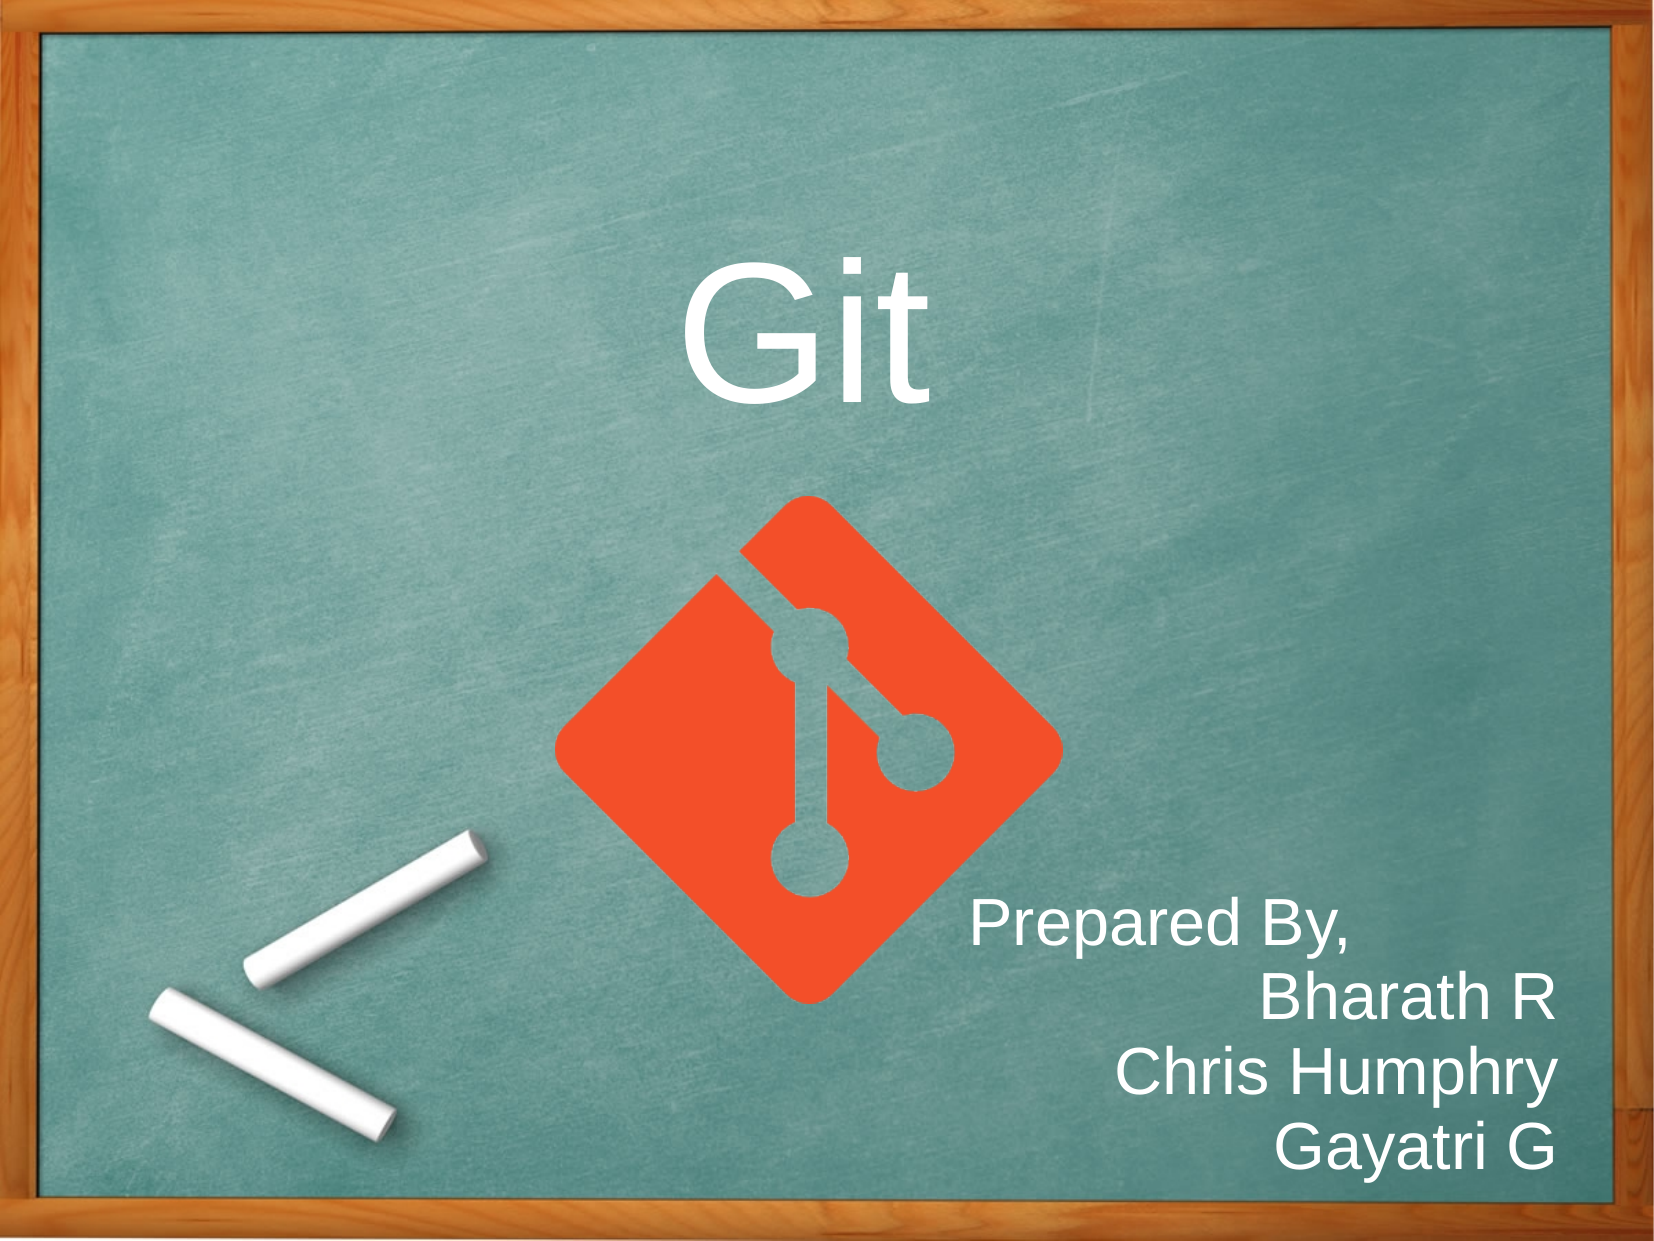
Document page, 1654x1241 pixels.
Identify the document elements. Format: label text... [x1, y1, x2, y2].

title Git [59, 221, 1548, 446]
subtitle Prepared By, Bharath R Chris Humphry Gayatri G [330, 435, 1559, 1184]
picture [0, 0, 1654, 1241]
